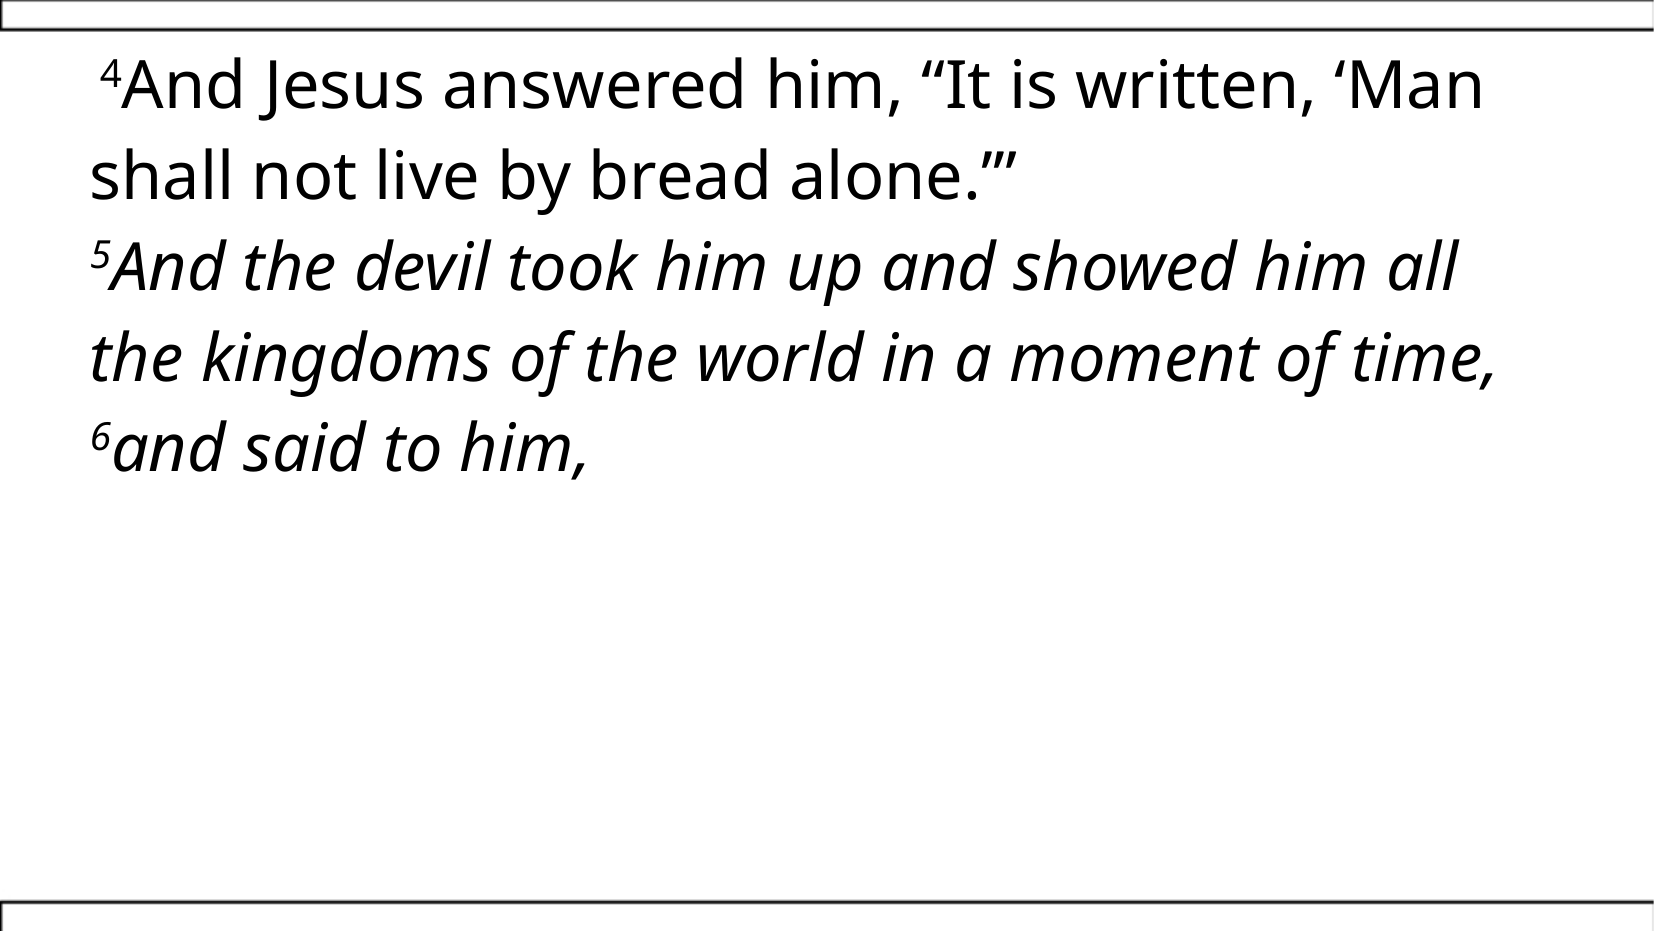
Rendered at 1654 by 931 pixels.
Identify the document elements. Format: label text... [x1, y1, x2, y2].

text_box 4And Jesus answered him, “It is written, ‘Man shall not live by bread alone.’” 5And the devil took him up and showed him all the kingdoms of the world in a moment of time, 6and said to him, [75, 30, 1576, 586]
picture [0, 0, 1654, 931]
